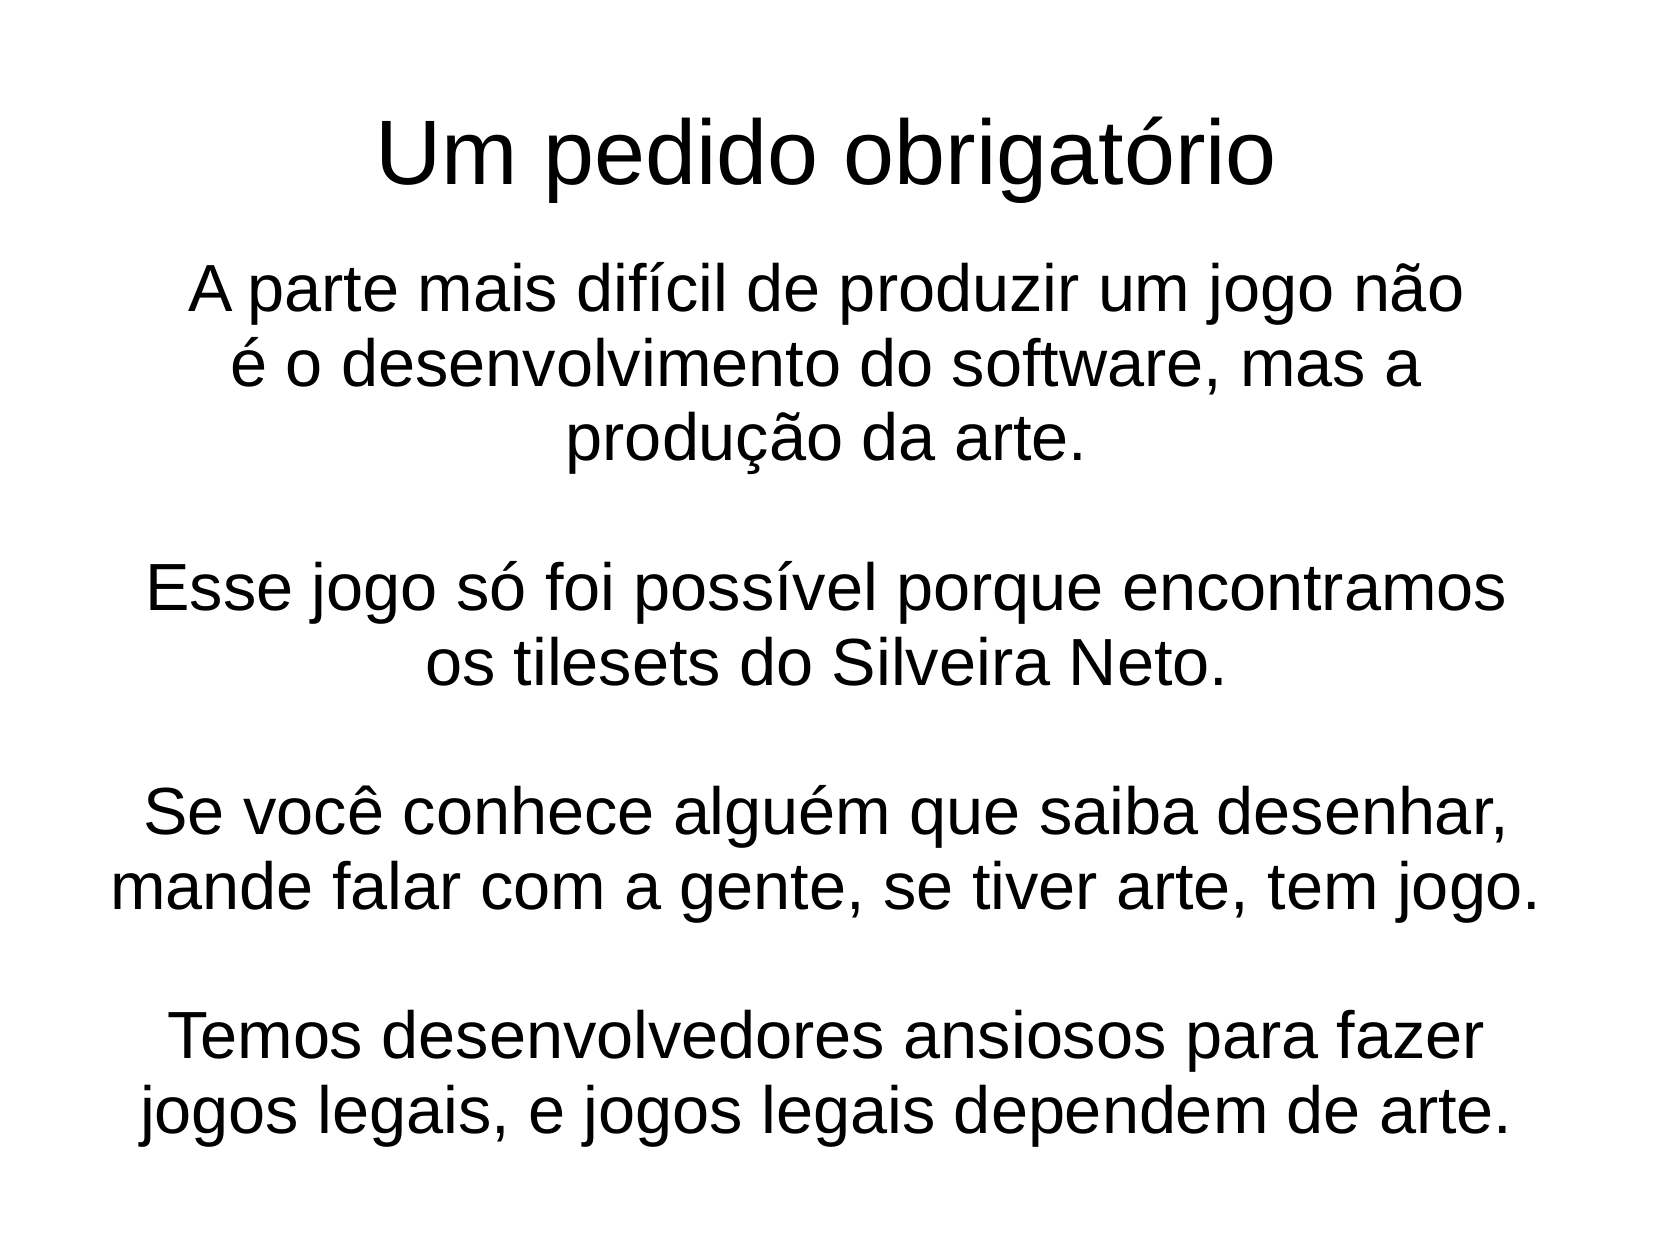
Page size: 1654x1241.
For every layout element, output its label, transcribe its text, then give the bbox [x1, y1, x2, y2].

subtitle A parte mais difícil de produzir um jogo não é o desenvolvimento do software, mas a produção da arte. Esse jogo só foi possível porque encontramos os tilesets do Silveira Neto. Se você conhece alguém que saiba desenhar, mande falar com a gente, se tiver arte, tem jogo. Temos desenvolvedores ansiosos para fazer jogos legais, e jogos legais dependem de arte. [82, 250, 1571, 1149]
title Um pedido obrigatório [82, 56, 1571, 250]
